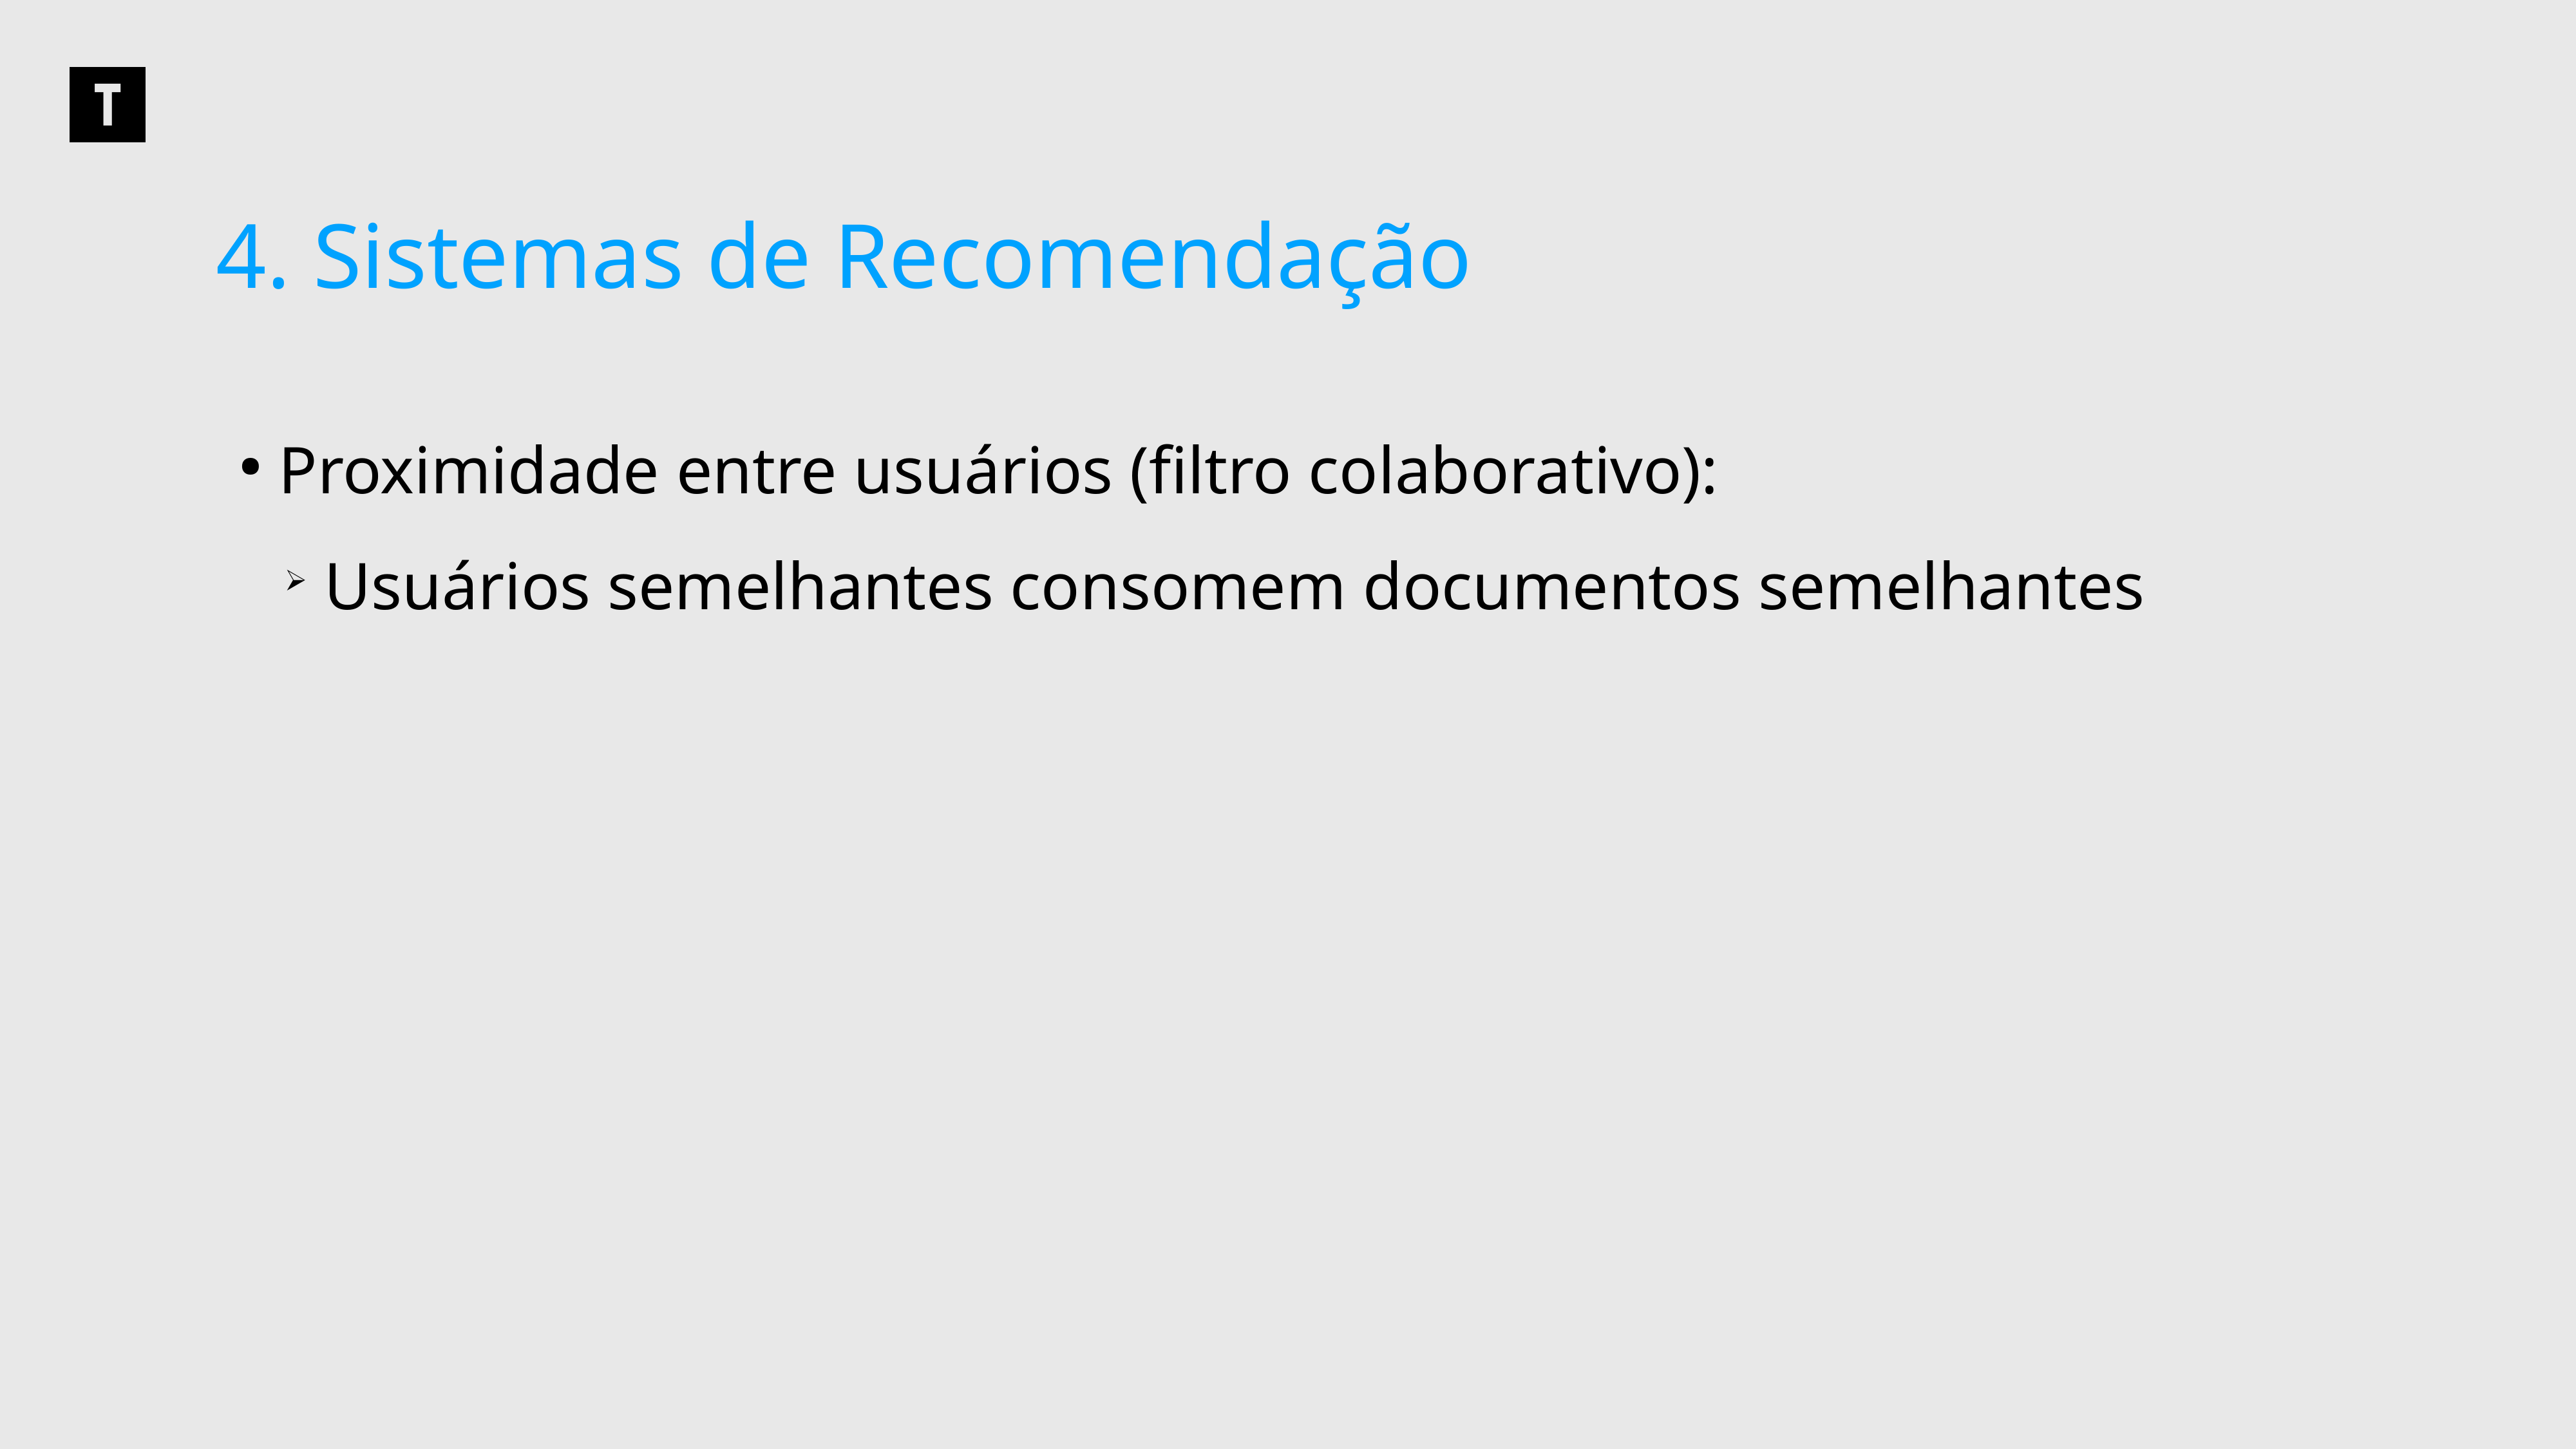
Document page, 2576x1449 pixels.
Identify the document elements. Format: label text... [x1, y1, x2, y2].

picture [70, 67, 146, 142]
text_box 4. Sistemas de Recomendação [211, 194, 2267, 312]
text_box Proximidade entre usuários (filtro colaborativo): Usuários semelhantes consomem documentos semelhantes [211, 385, 2351, 589]
